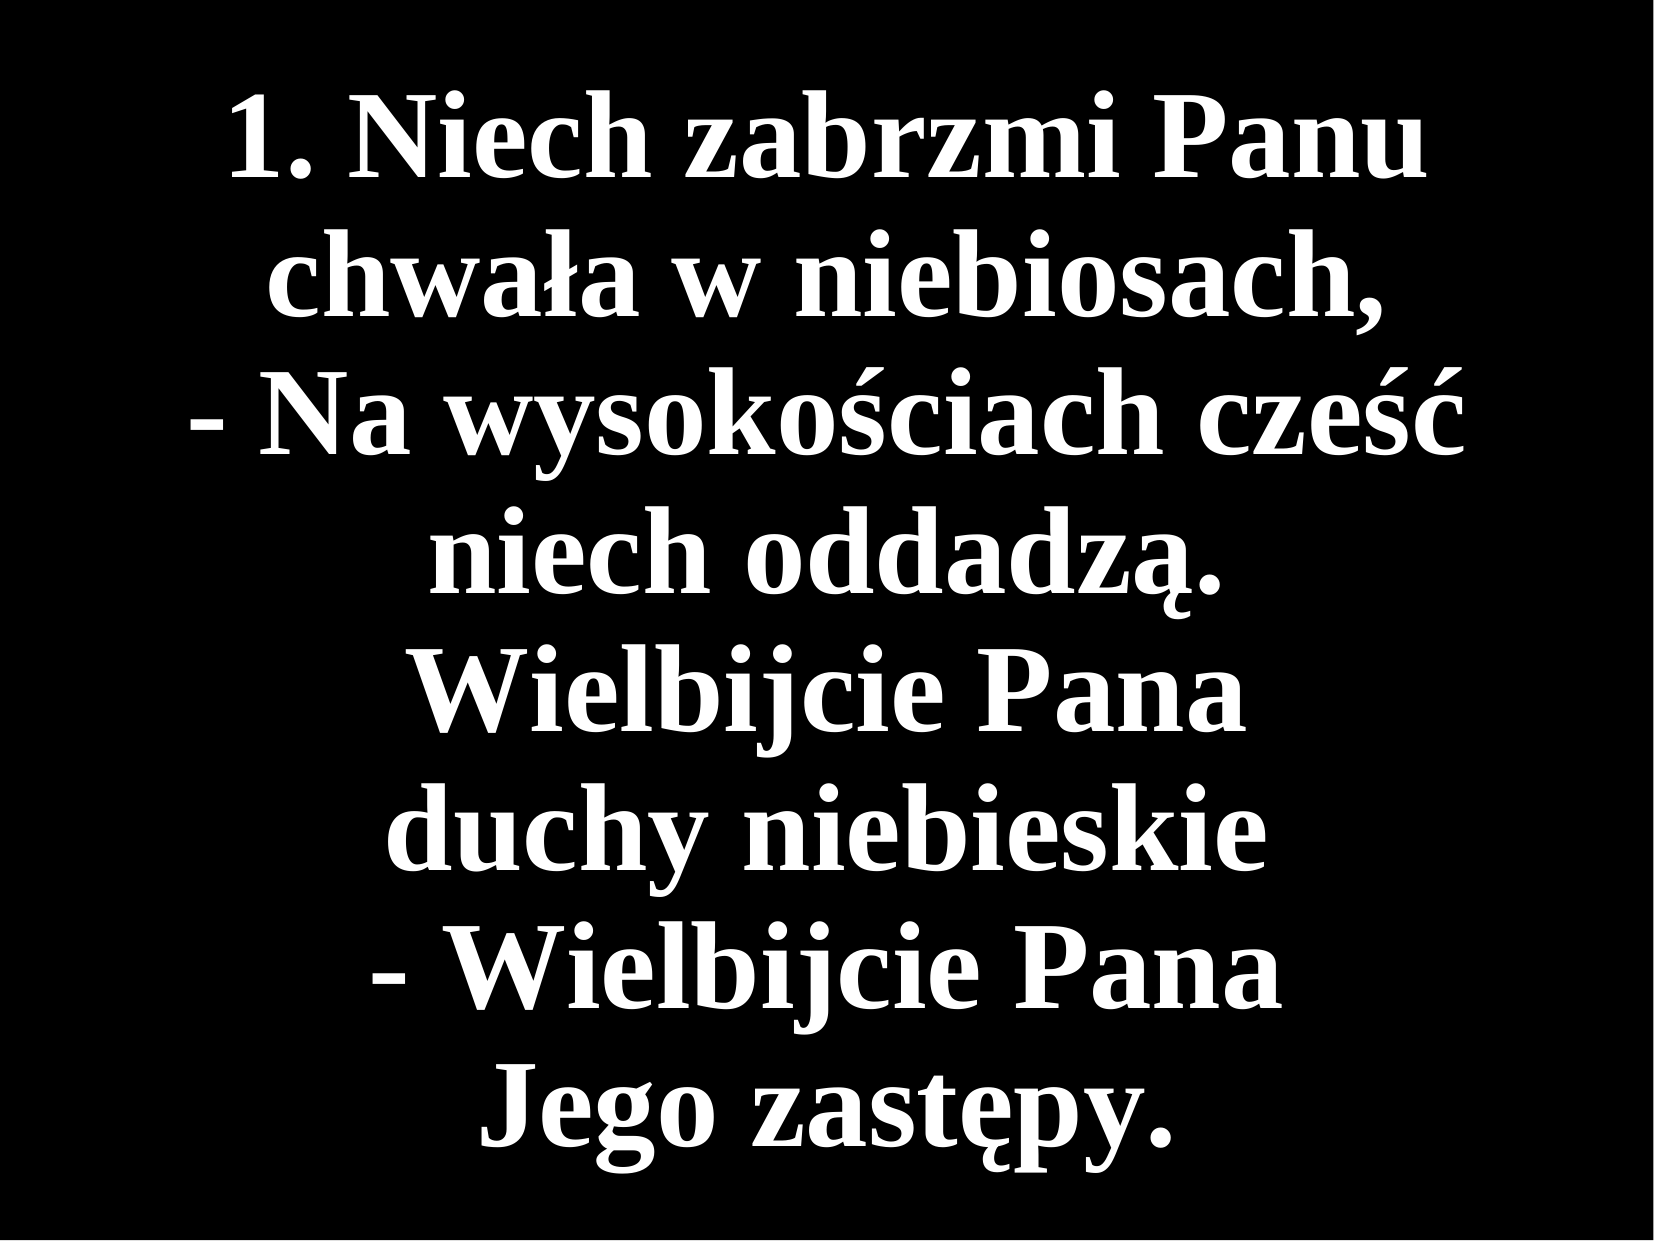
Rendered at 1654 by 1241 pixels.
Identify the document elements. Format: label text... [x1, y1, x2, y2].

title 1. Niech zabrzmi Panu chwała w niebiosach, - Na wysokościach cześć niech oddadzą. Wielbijcie Pana duchy niebieskie - Wielbijcie Pana Jego zastępy. [0, 0, 1654, 1241]
